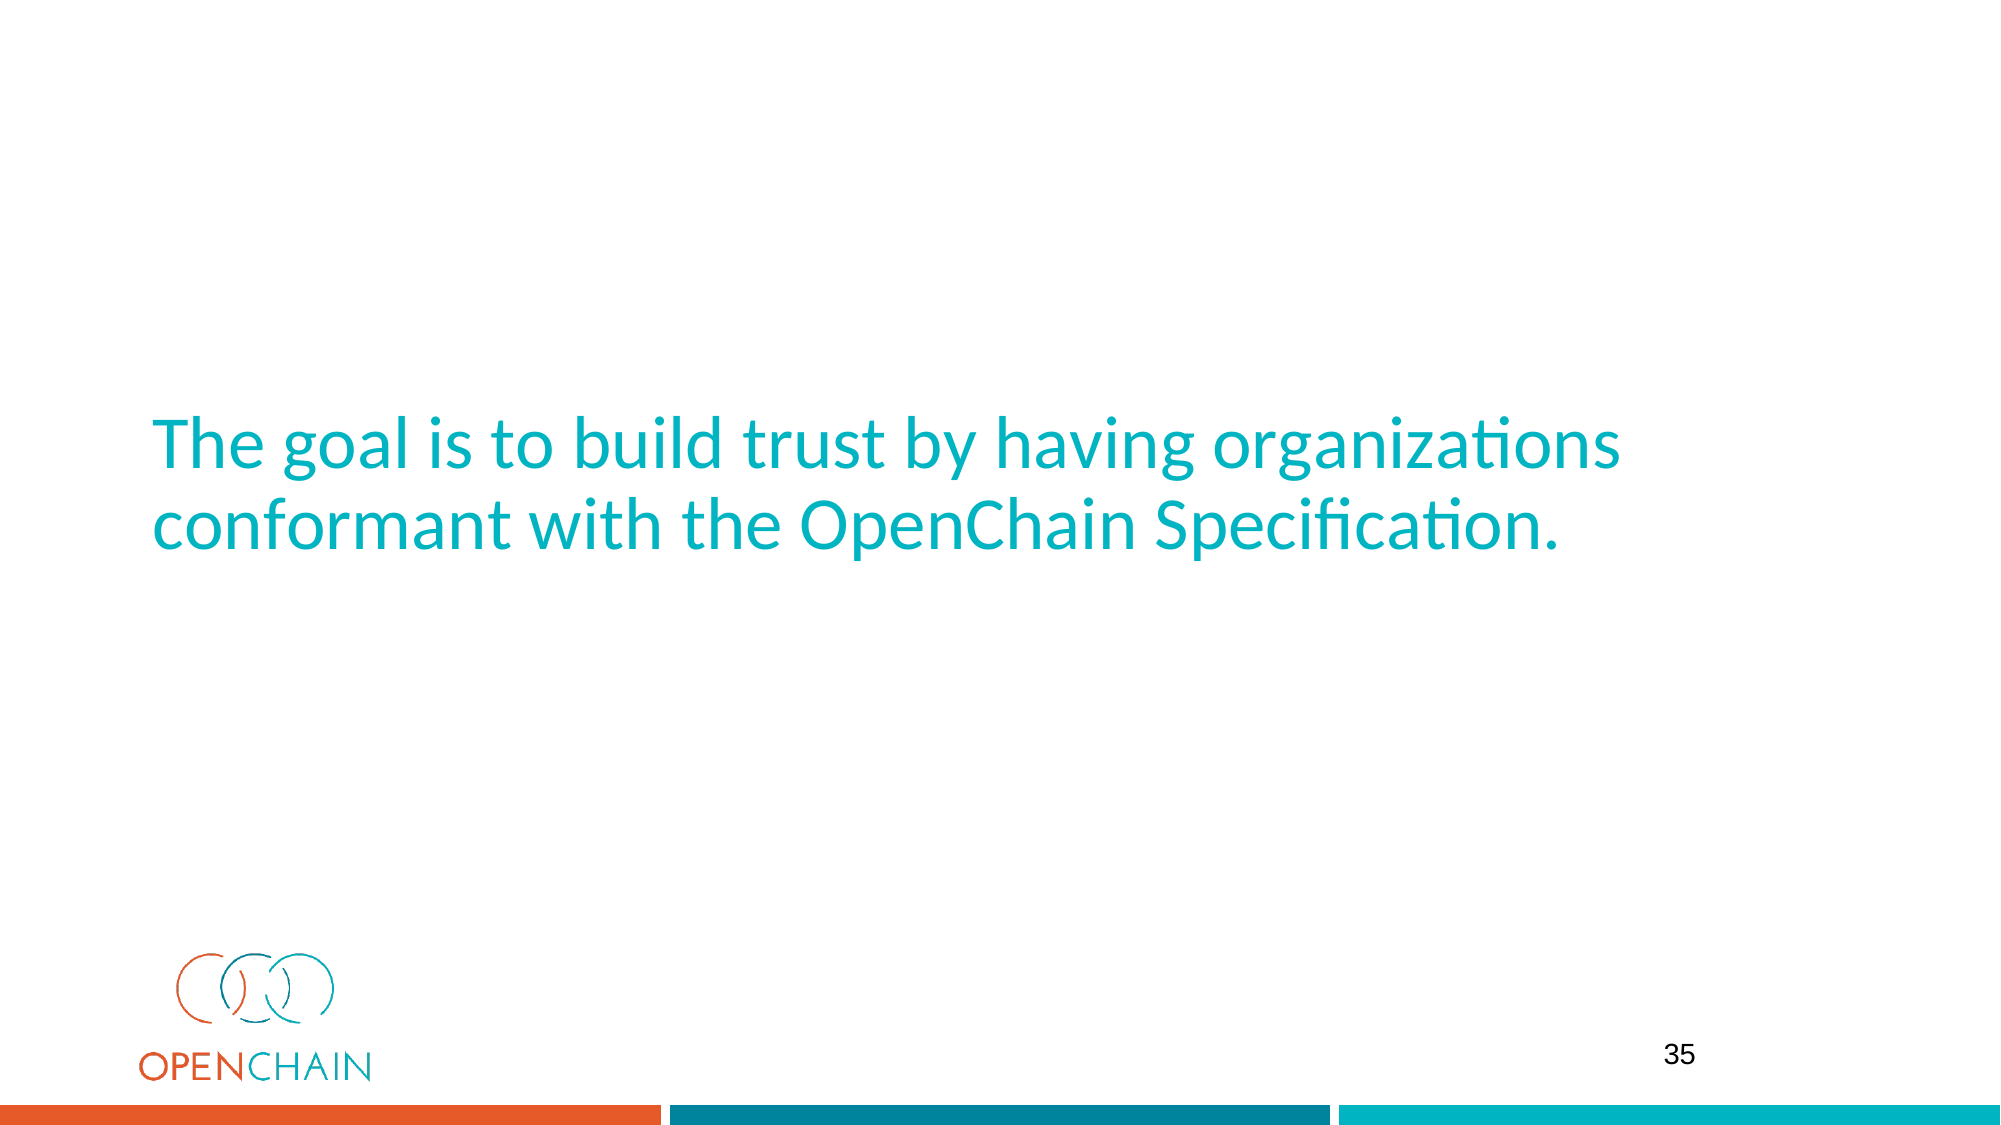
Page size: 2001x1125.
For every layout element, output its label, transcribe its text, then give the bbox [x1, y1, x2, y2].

text_box 35 [1648, 1022, 1863, 1083]
title The goal is to build trust by having organizations conformant with the OpenChain Specification. [137, 376, 1863, 594]
